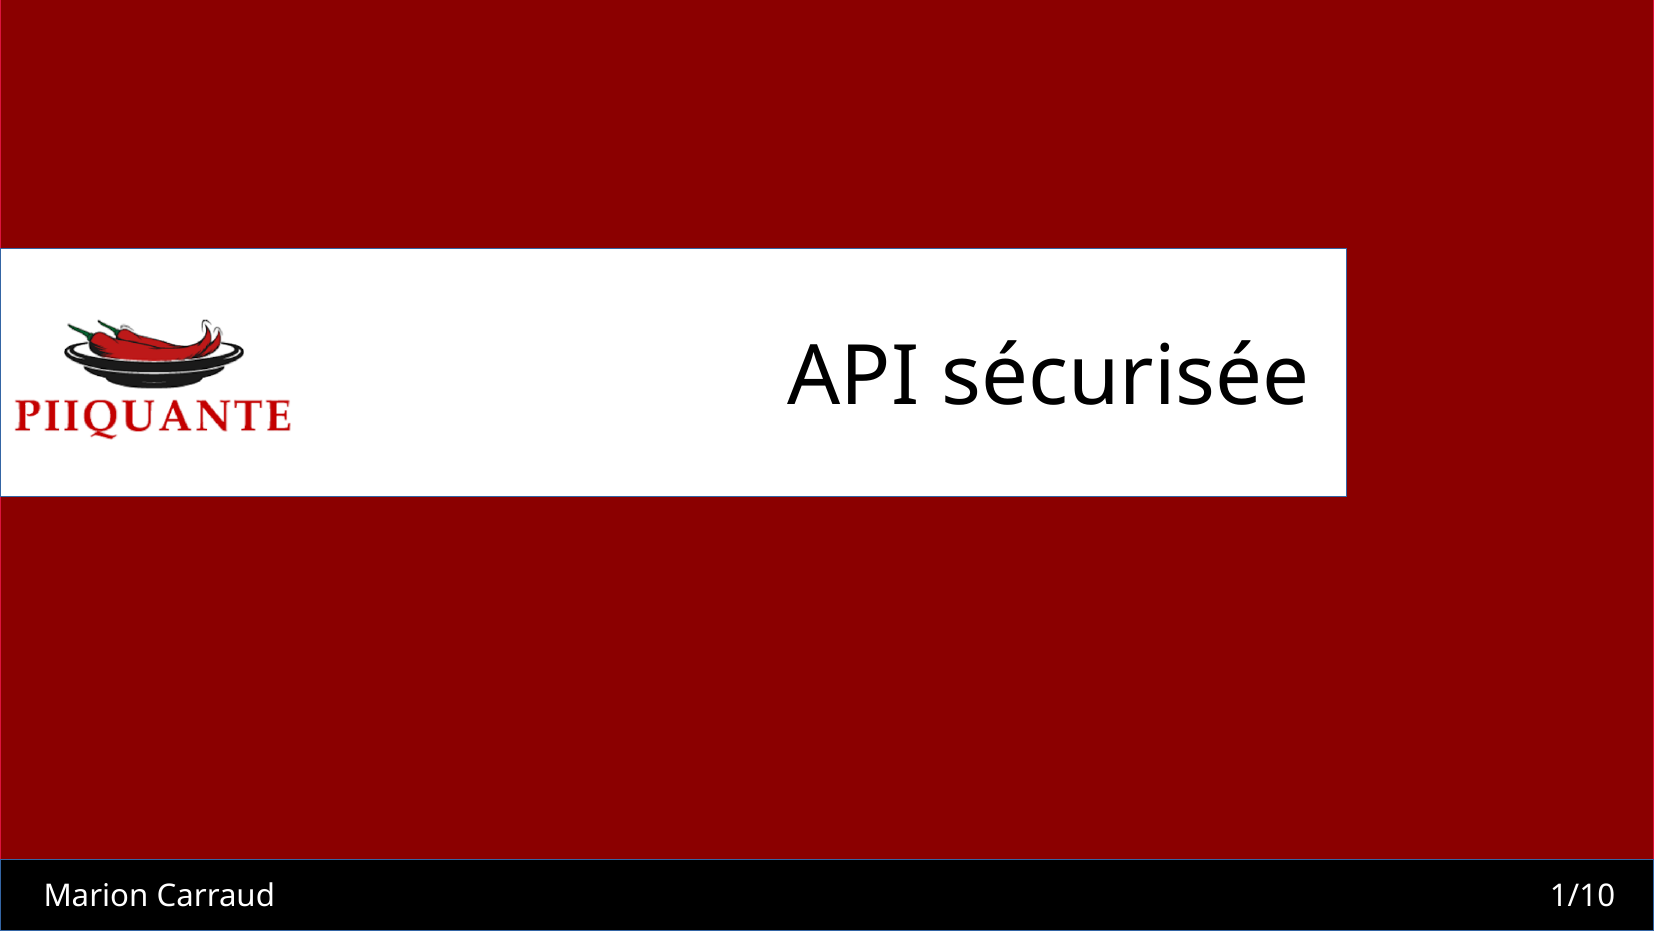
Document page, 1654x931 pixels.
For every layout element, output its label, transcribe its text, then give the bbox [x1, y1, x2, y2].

title Marion Carraud [0, 859, 319, 931]
text_box [0, 0, 1654, 931]
text_box API sécurisée [0, 248, 1347, 497]
picture [0, 307, 308, 447]
title 1/10 [1511, 859, 1654, 931]
